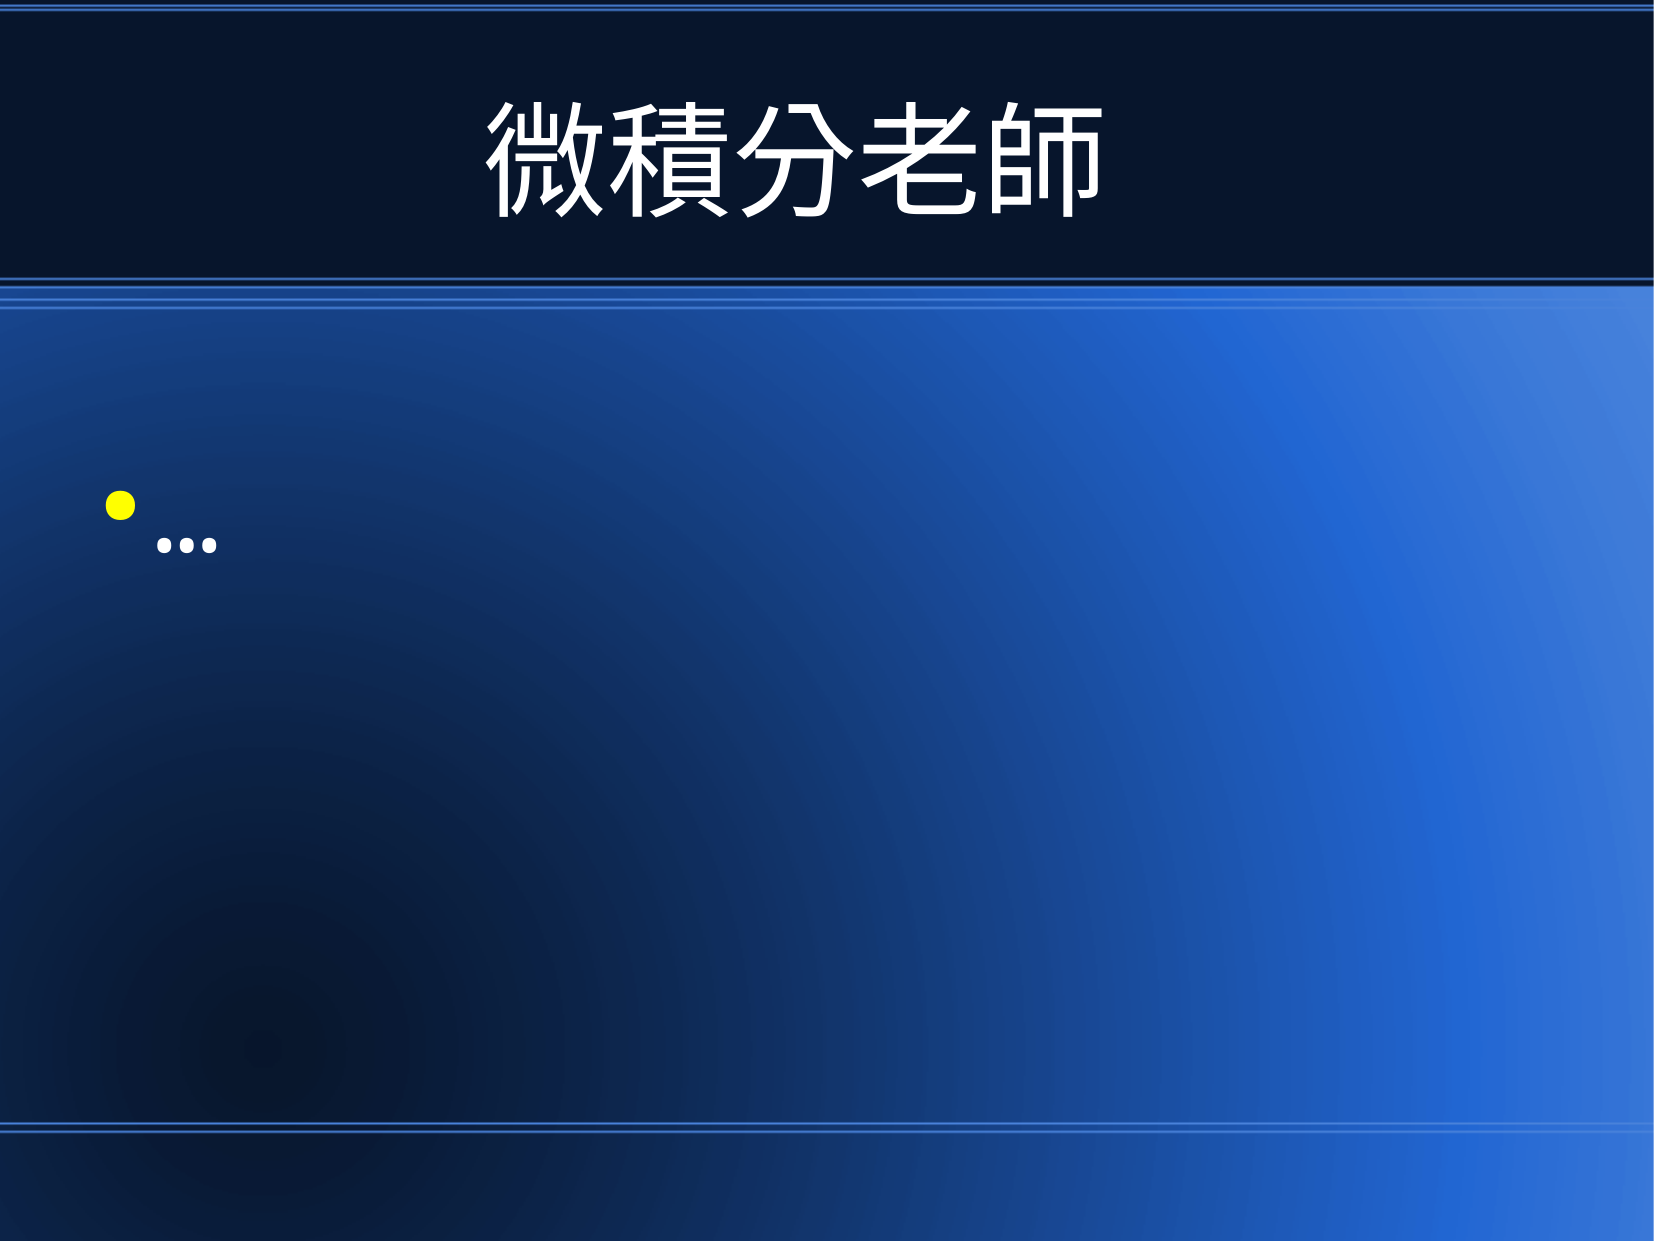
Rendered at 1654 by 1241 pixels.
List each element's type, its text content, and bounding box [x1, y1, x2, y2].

title 微積分老師 [82, 49, 1571, 257]
list … [82, 355, 1571, 1241]
picture [0, 0, 1654, 1241]
